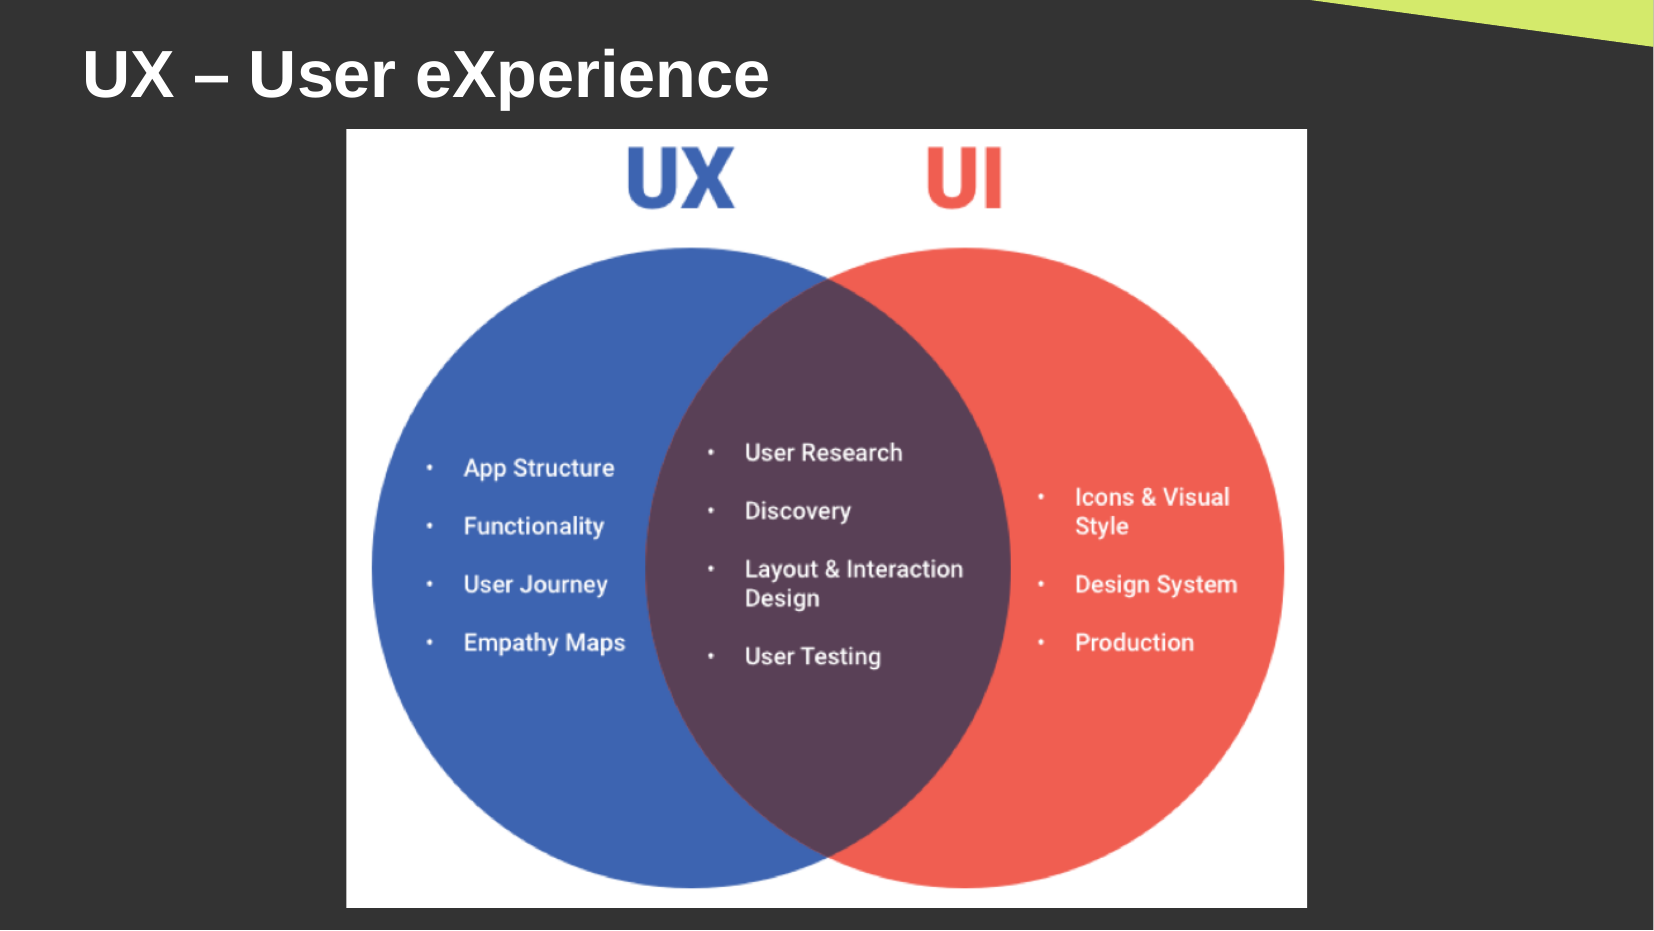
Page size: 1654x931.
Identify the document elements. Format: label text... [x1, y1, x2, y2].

title UX – User eXperience [82, 37, 1571, 114]
picture [346, 129, 1308, 908]
text_box [1310, 0, 1654, 47]
